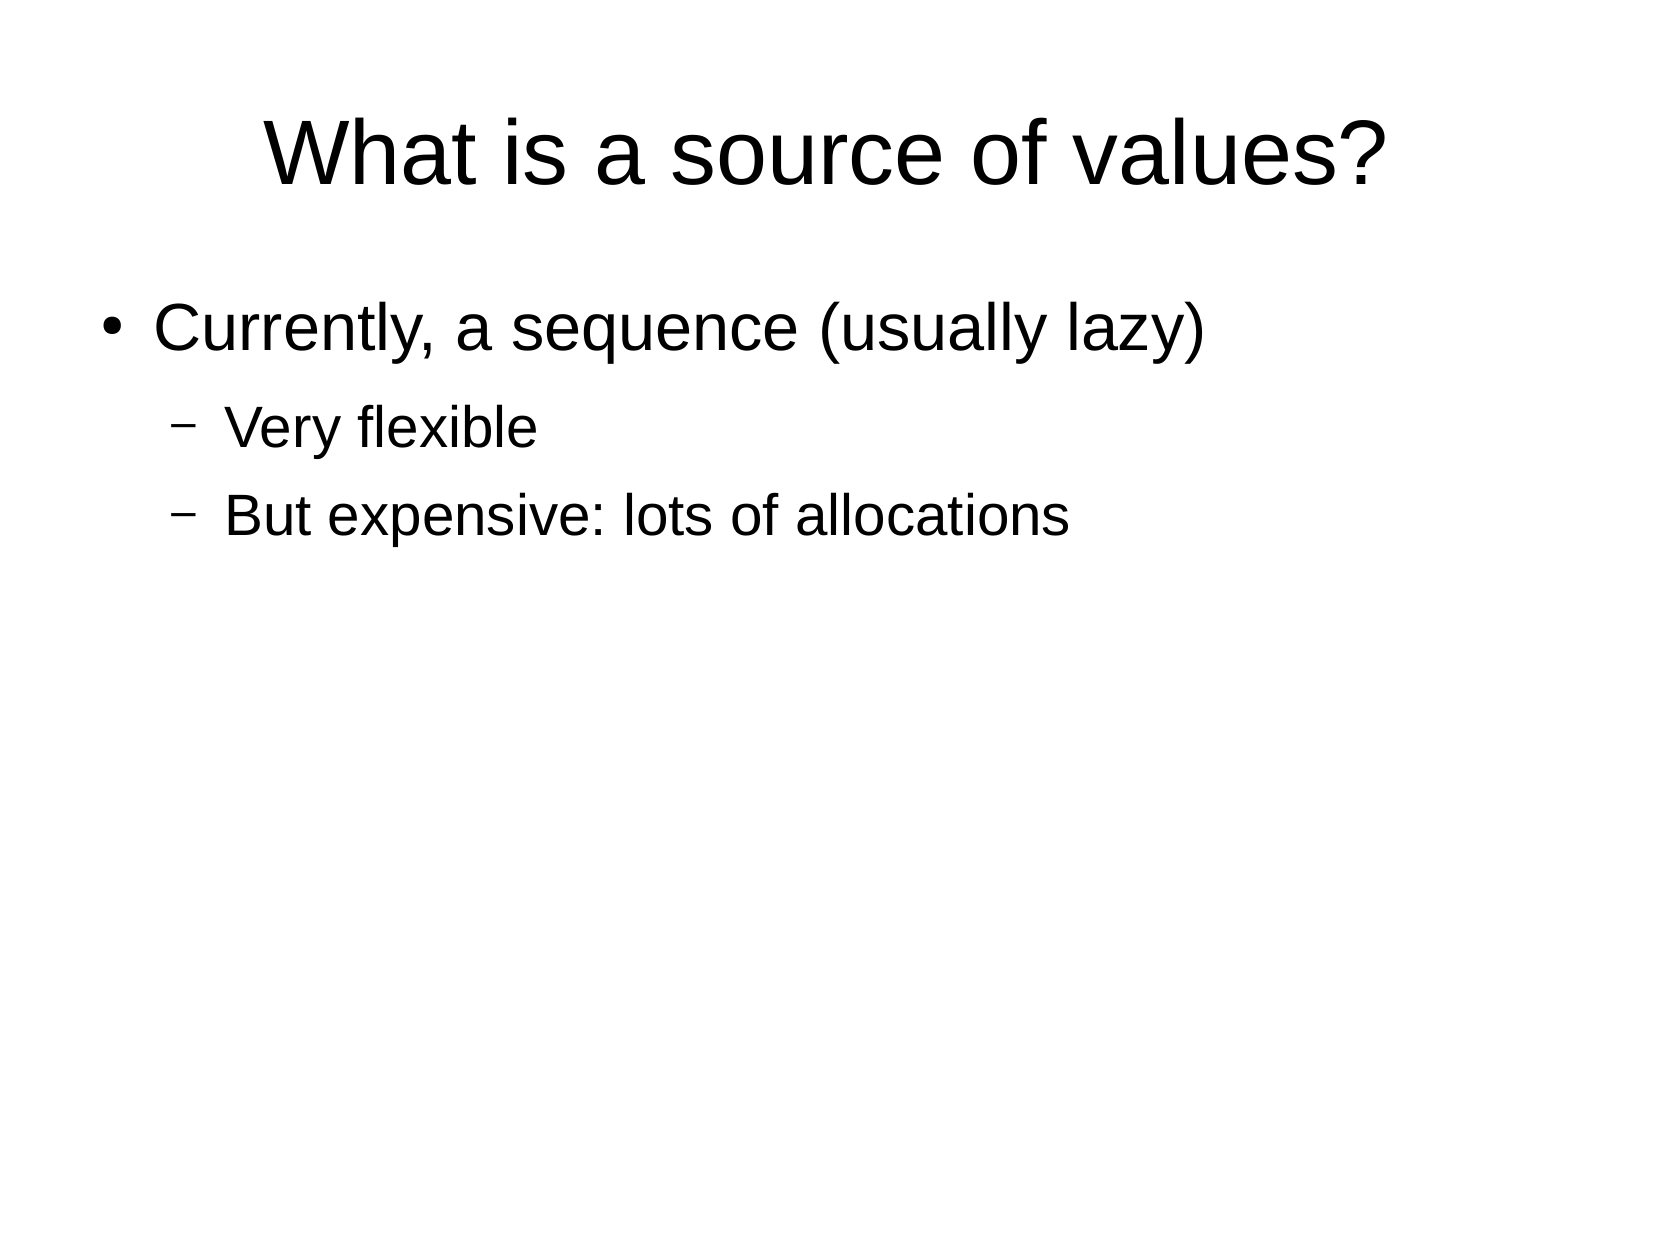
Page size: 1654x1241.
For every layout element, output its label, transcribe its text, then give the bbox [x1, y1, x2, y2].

title What is a source of values? [82, 49, 1571, 257]
list Currently, a sequence (usually lazy) Very flexible But expensive: lots of allocations [82, 290, 1571, 1109]
